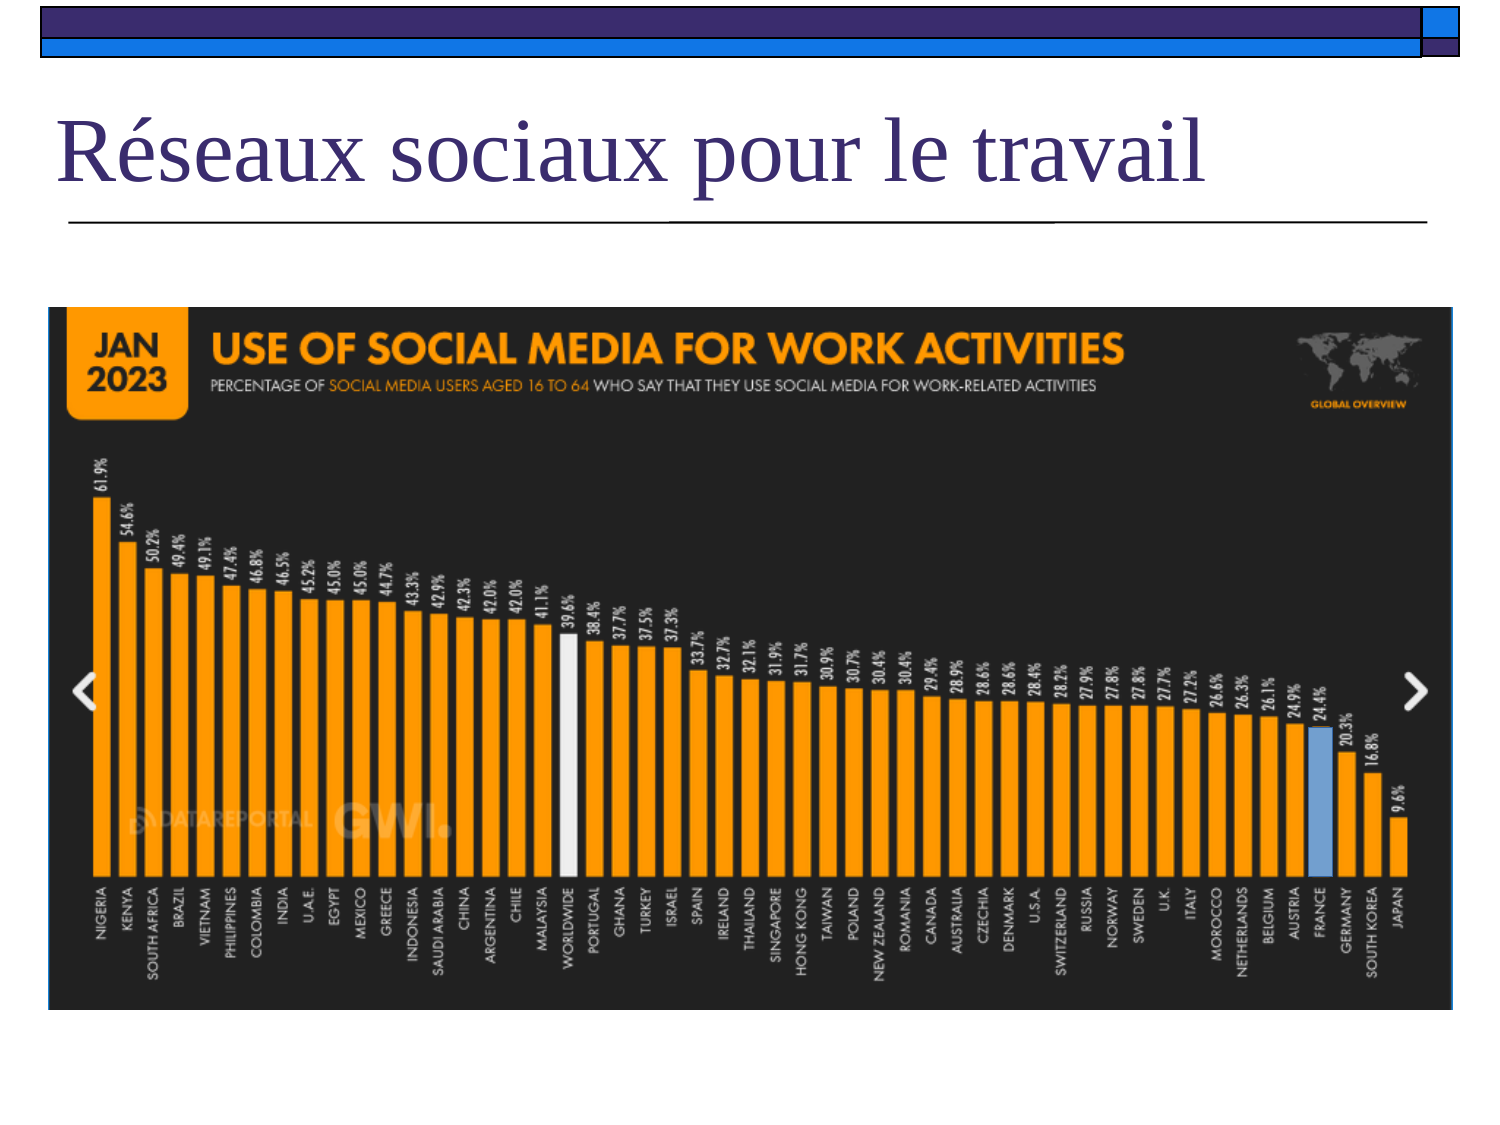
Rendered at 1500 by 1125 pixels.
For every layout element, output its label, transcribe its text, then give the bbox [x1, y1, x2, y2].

title Réseaux sociaux pour le travail [41, 0, 1459, 208]
picture [48, 307, 1453, 1010]
text_box [1308, 727, 1333, 877]
